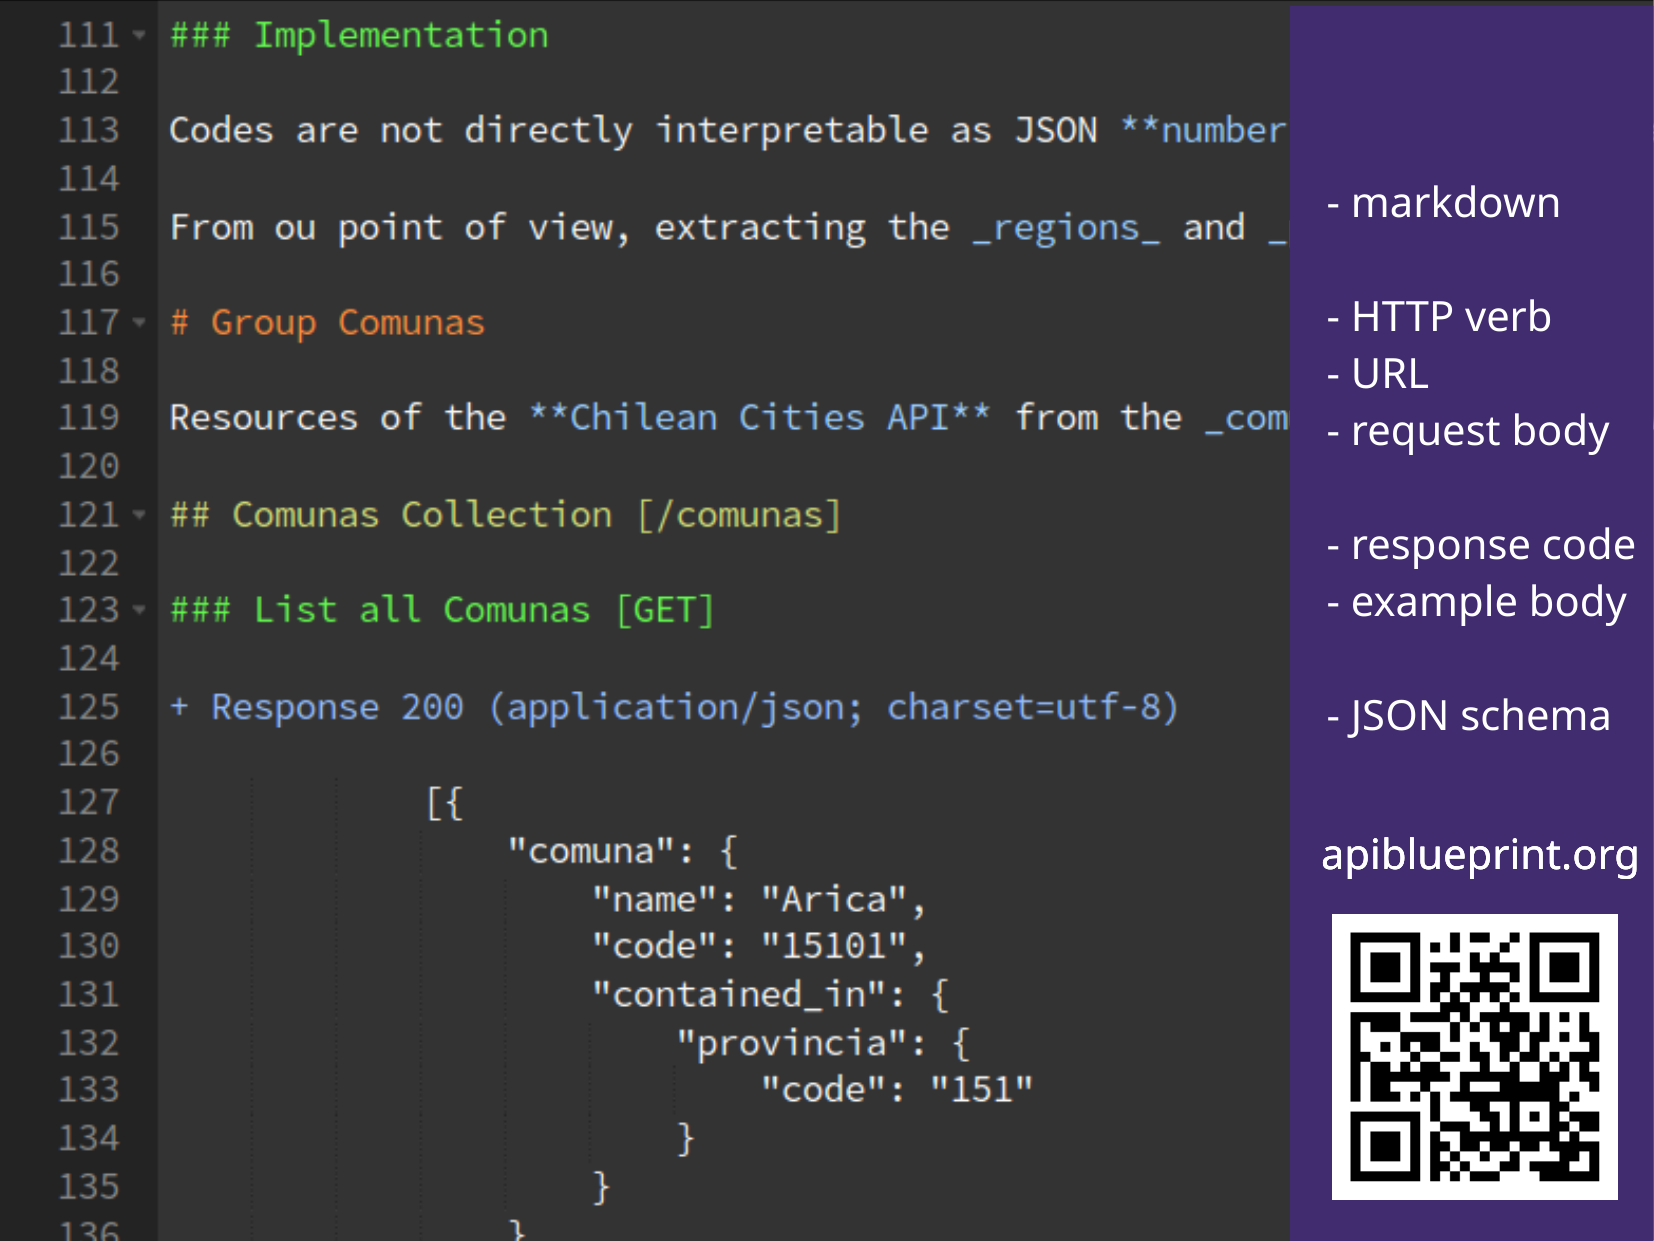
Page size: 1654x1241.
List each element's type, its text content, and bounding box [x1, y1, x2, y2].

text_box apiblueprint.org [1306, 817, 1644, 880]
picture [0, 0, 1654, 1241]
text_box - markdown - HTTP verb - URL - request body - response code - example body - JSON schema [1311, 108, 1638, 735]
text_box [1290, 5, 1654, 1241]
picture [1332, 914, 1618, 1201]
